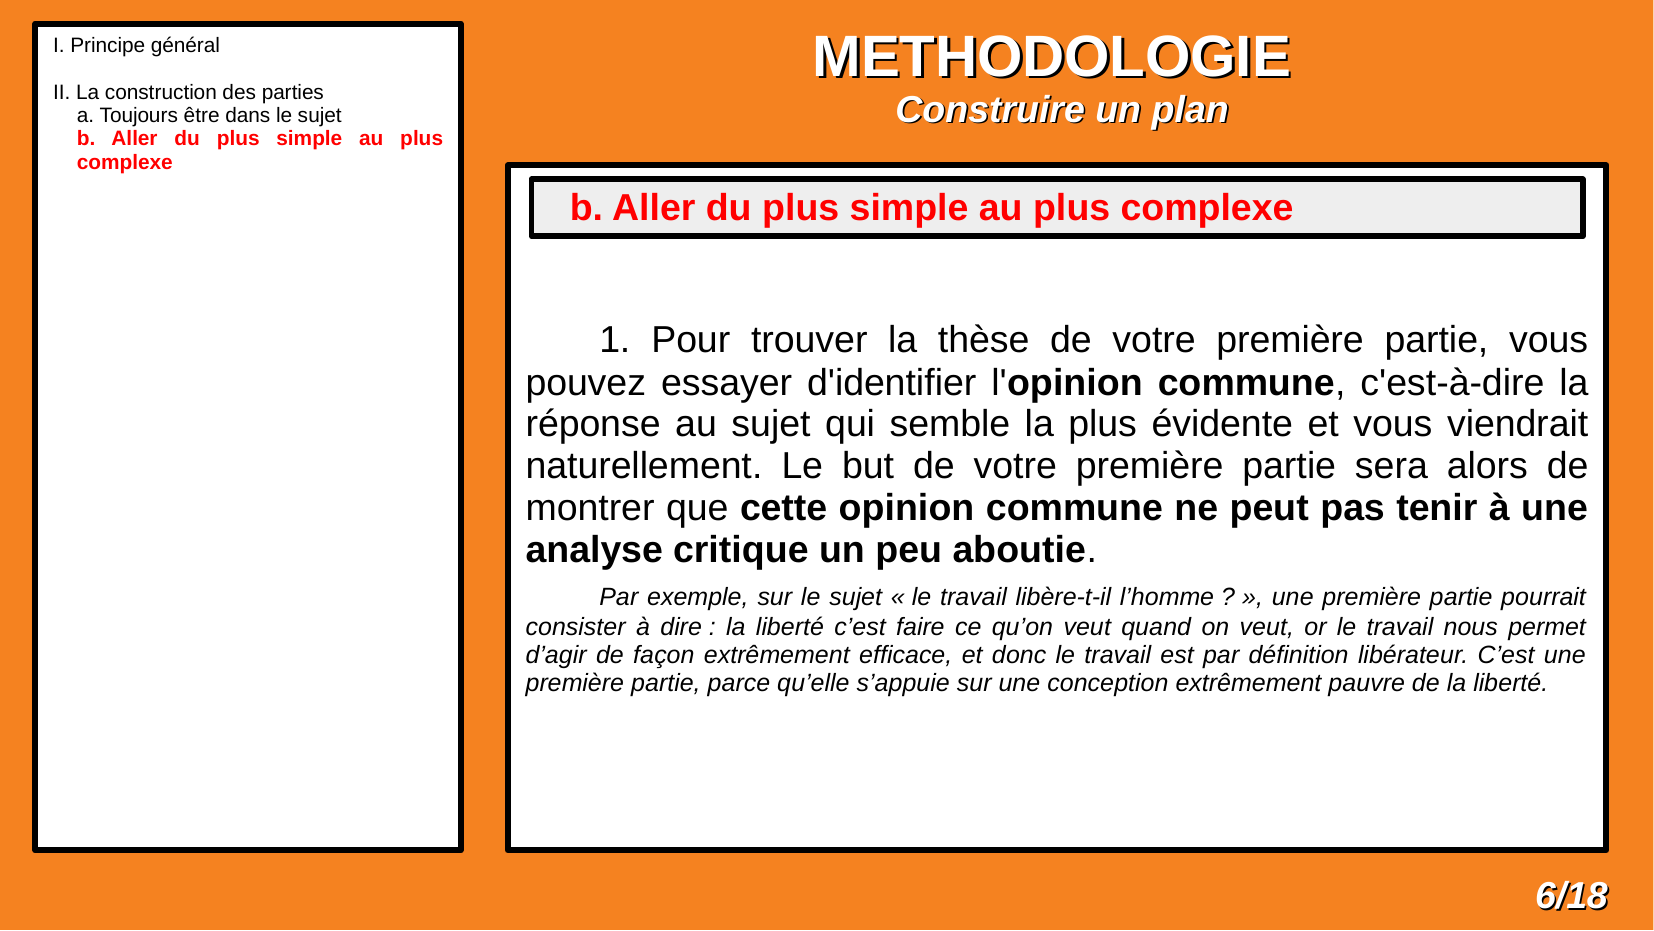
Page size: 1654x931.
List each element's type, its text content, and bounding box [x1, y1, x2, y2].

text_box 1. Pour trouver la thèse de votre première partie, vous pouvez essayer d'identifier l'opinion commune, c'est-à-dire la réponse au sujet qui semble la plus évidente et vous viendrait naturellement. Le but de votre première partie sera alors de montrer que cette opinion commune ne peut pas tenir à une analyse critique un peu aboutie. Par exemple, sur le sujet « le travail libère-t-il l’homme ? », une première partie pourrait consister à dire : la liberté c’est faire ce qu’on veut quand on veut, or le travail nous permet d’agir de façon extrêmement efficace, et donc le travail est par définition libérateur. C’est une première partie, parce qu’elle s’appuie sur une conception extrêmement pauvre de la liberté. [507, 165, 1607, 851]
text_box I. Principe général II. La construction des parties a. Toujours être dans le sujet b. Aller du plus simple au plus complexe [35, 23, 461, 851]
text_box METHODOLOGIE Construire un plan [507, 0, 1607, 154]
text_box b. Aller du plus simple au plus complexe [531, 179, 1583, 237]
text_box <numéro>/18 [1464, 867, 1623, 931]
